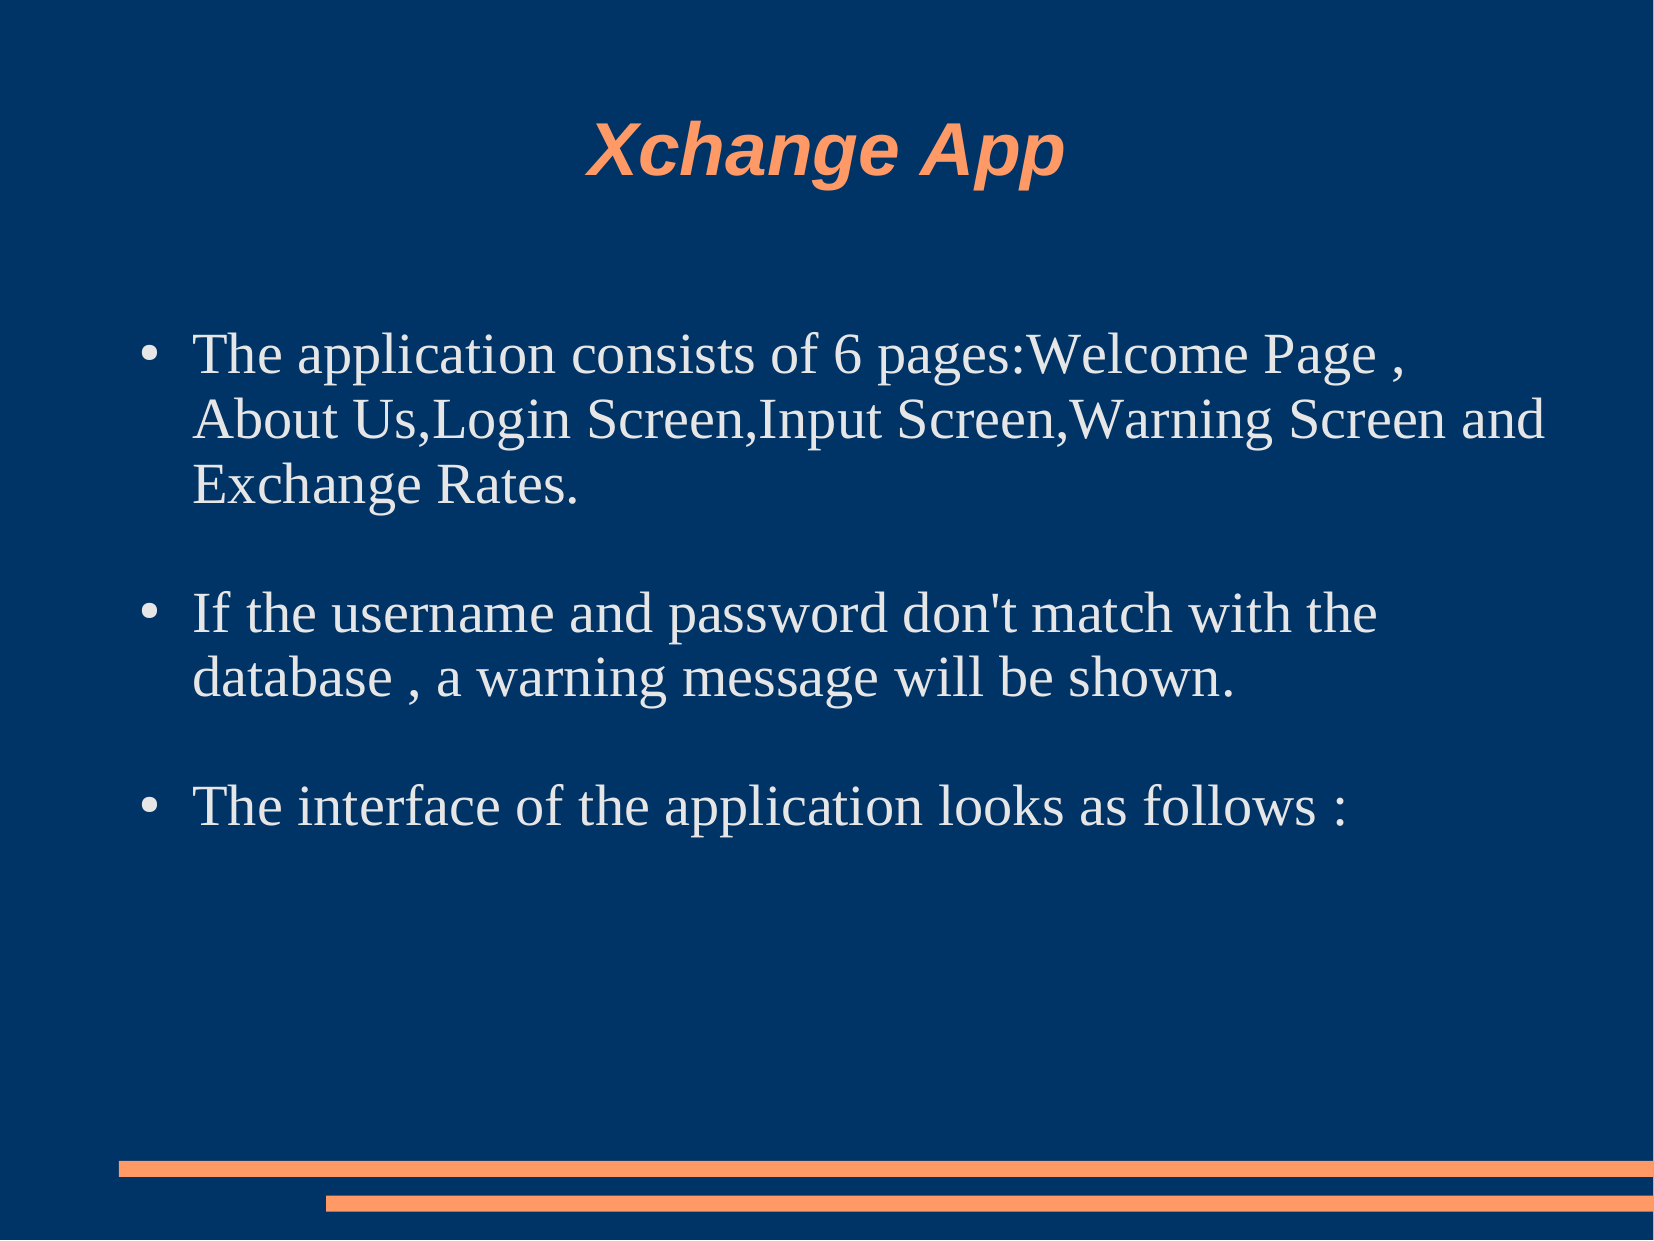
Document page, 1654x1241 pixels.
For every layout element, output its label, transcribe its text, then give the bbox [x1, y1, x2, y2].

list The application consists of 6 pages:Welcome Page , About Us,Login Screen,Input Screen,Warning Screen and Exchange Rates. If the username and password don't match with the database , a warning message will be shown. The interface of the application looks as follows : [121, 322, 1561, 1132]
title Xchange App [121, 46, 1534, 254]
